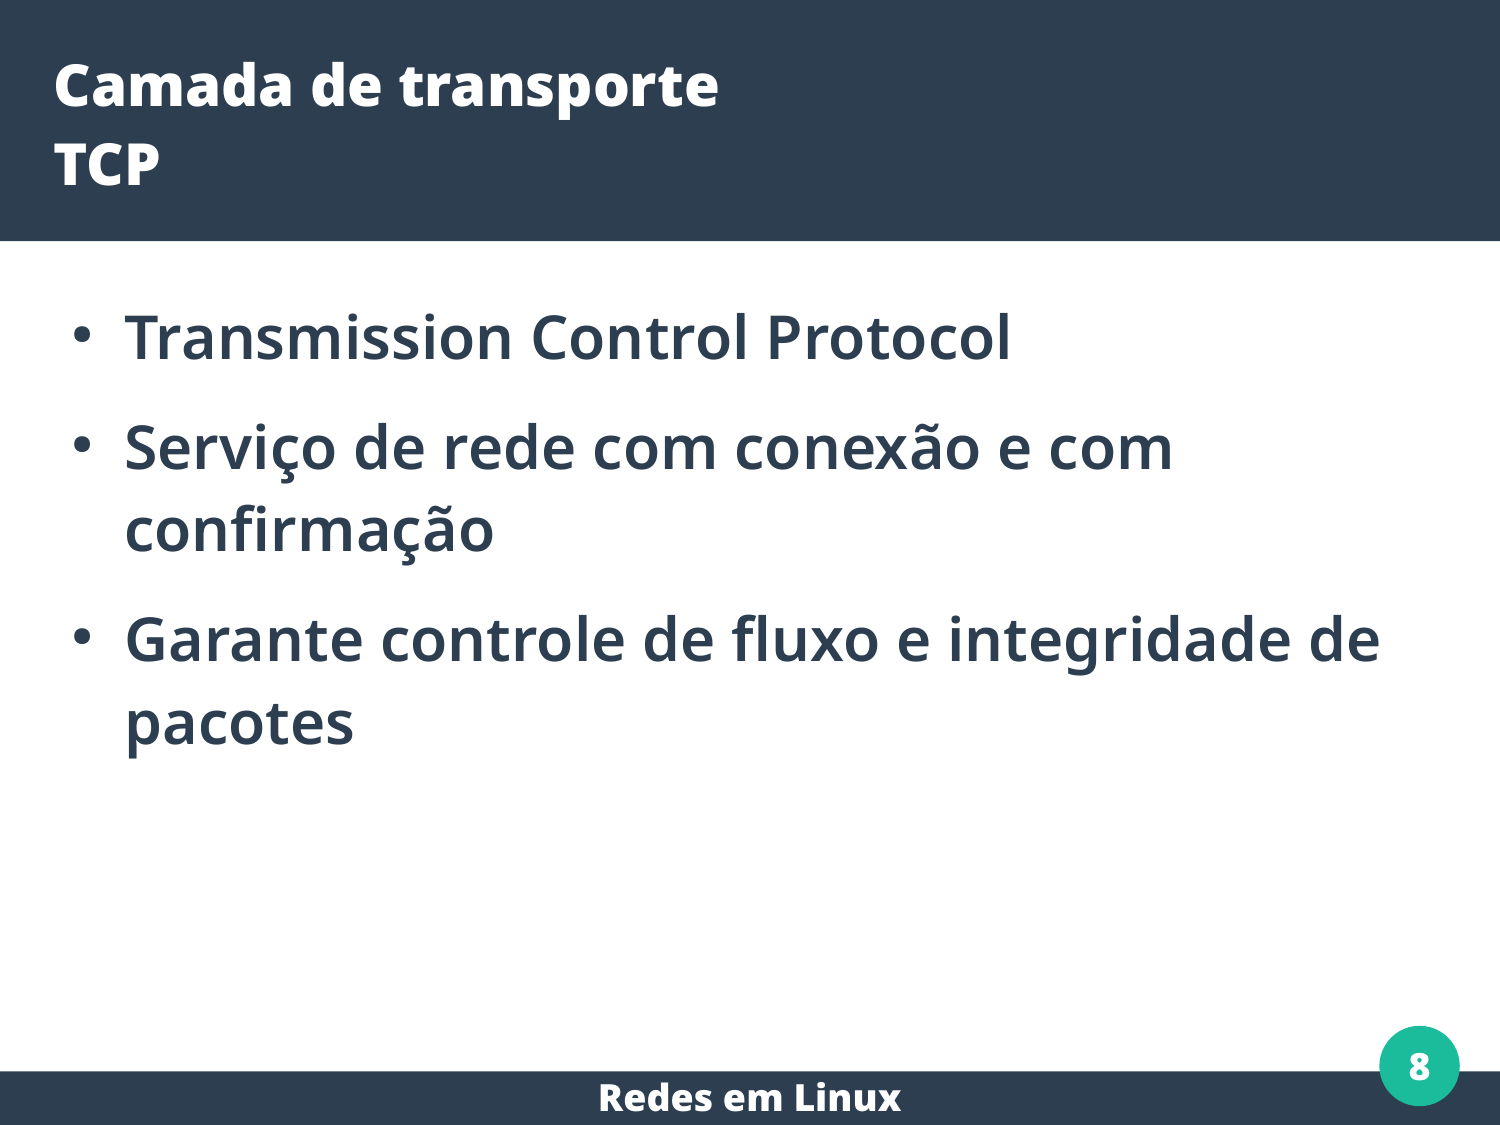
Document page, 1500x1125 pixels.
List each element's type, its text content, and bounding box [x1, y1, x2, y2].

list Transmission Control Protocol Serviço de rede com conexão e com confirmação Garante controle de fluxo e integridade de pacotes [53, 294, 1447, 1045]
title Camada de transporte TCP [53, 44, 1447, 188]
